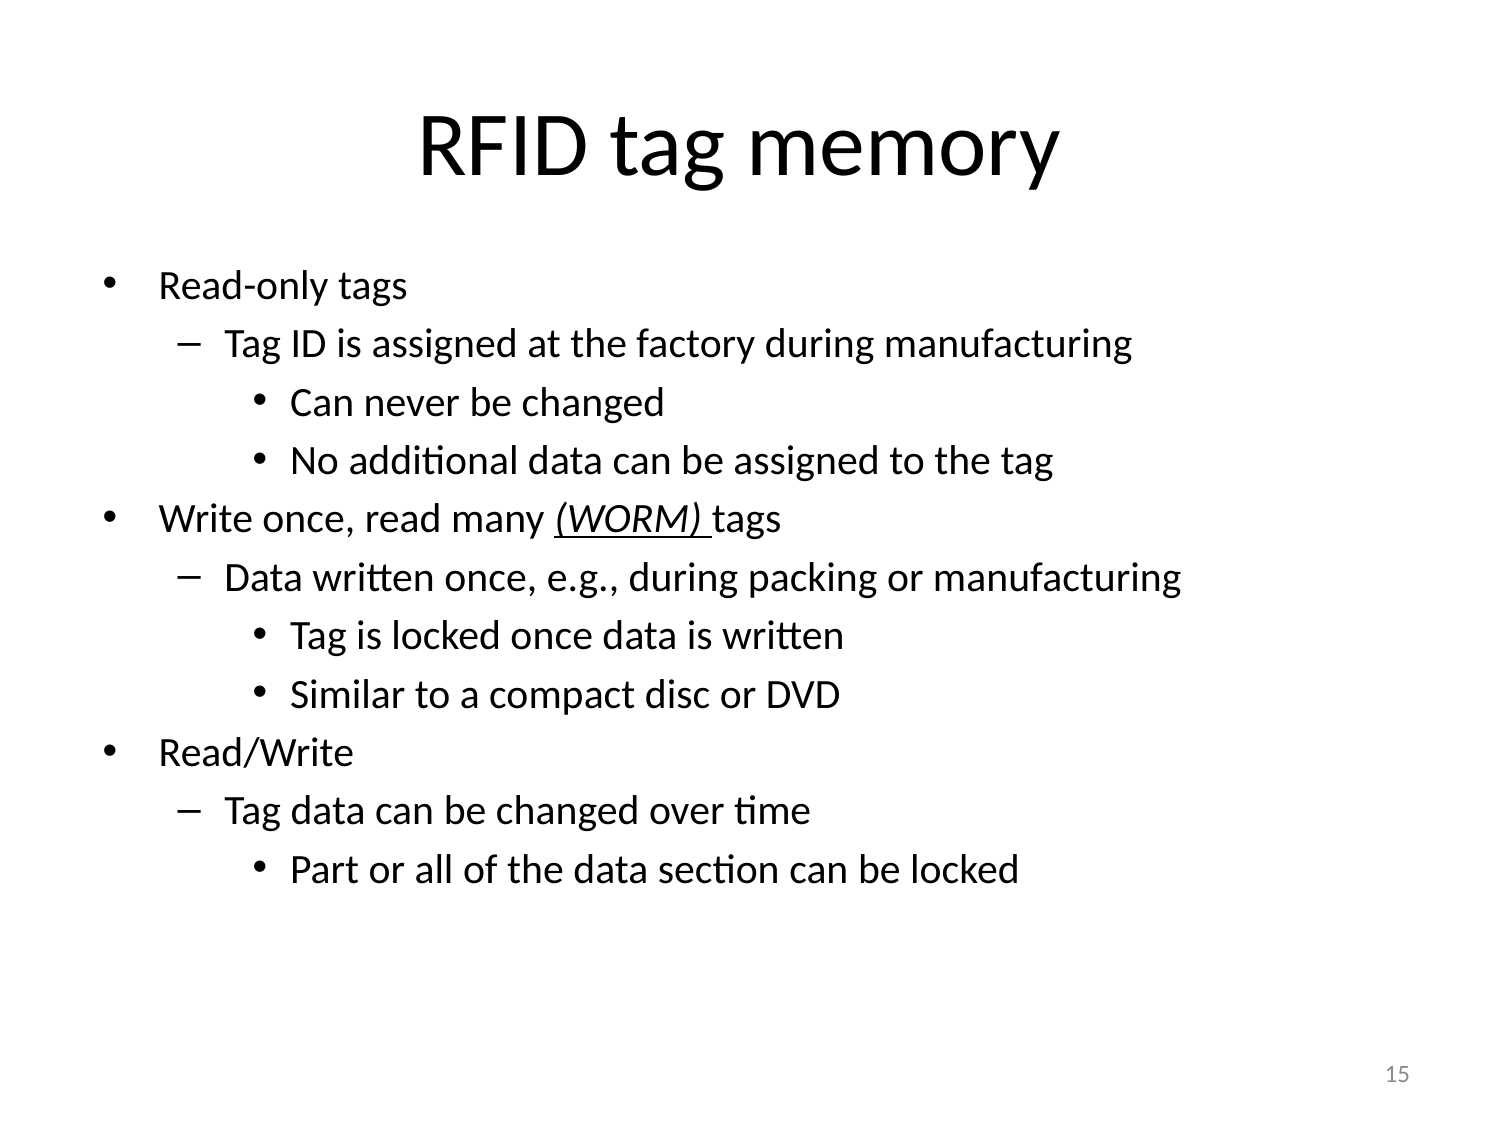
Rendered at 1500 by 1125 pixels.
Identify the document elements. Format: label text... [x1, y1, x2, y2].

list Read-only tags Tag ID is assigned at the factory during manufacturing Can never be changed No additional data can be assigned to the tag Write once, read many (WORM) tags Data written once, e.g., during packing or manufacturing Tag is locked once data is written Similar to a compact disc or DVD Read/Write Tag data can be changed over time Part or all of the data section can be locked [87, 249, 1425, 1000]
slide_number <number> [1074, 1042, 1425, 1103]
title RFID tag memory [75, 45, 1425, 233]
